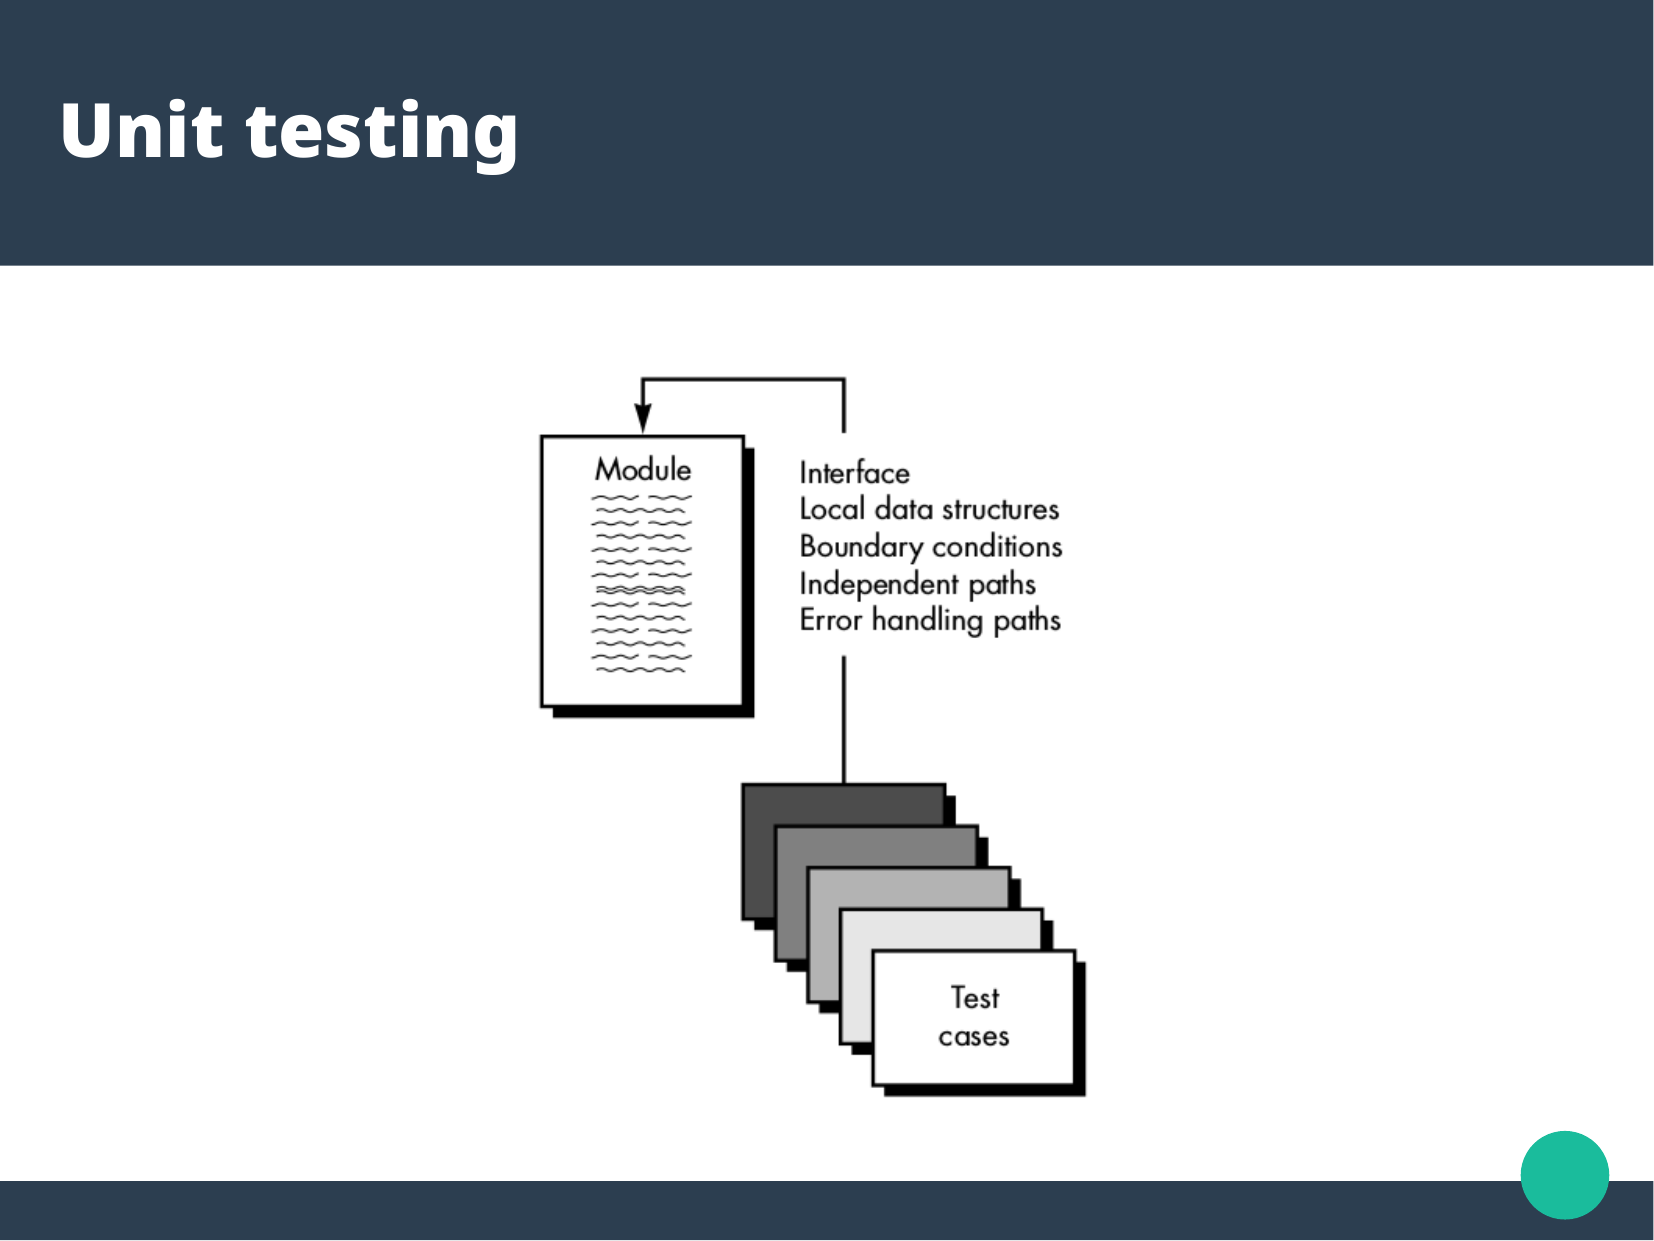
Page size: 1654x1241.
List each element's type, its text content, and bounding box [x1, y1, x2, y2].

picture [472, 324, 1181, 1152]
title Unit testing [59, 49, 1595, 207]
